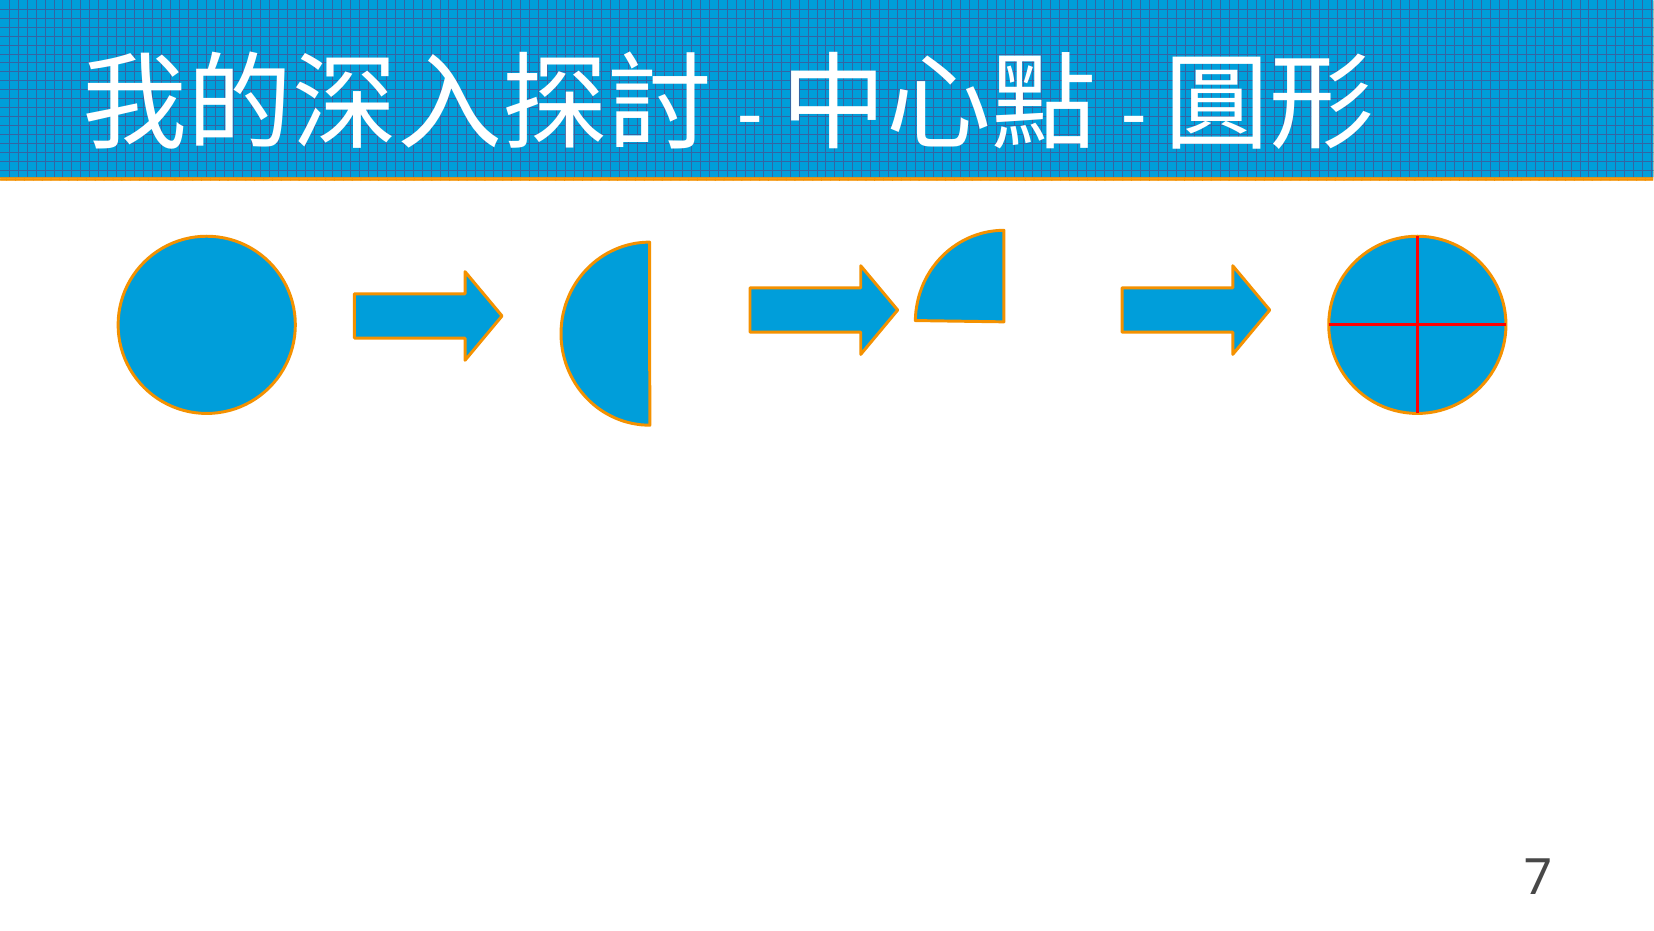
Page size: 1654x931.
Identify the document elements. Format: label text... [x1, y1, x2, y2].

text_box [1419, 236, 1506, 323]
text_box [118, 236, 296, 414]
text_box [1328, 236, 1416, 323]
text_box [354, 271, 503, 361]
text_box [1328, 324, 1506, 414]
text_box [915, 230, 1004, 322]
text_box [1122, 265, 1270, 355]
text_box [561, 242, 650, 426]
text_box [750, 265, 898, 355]
title 我的深入探討-中心點-圓形 [82, 14, 1571, 171]
